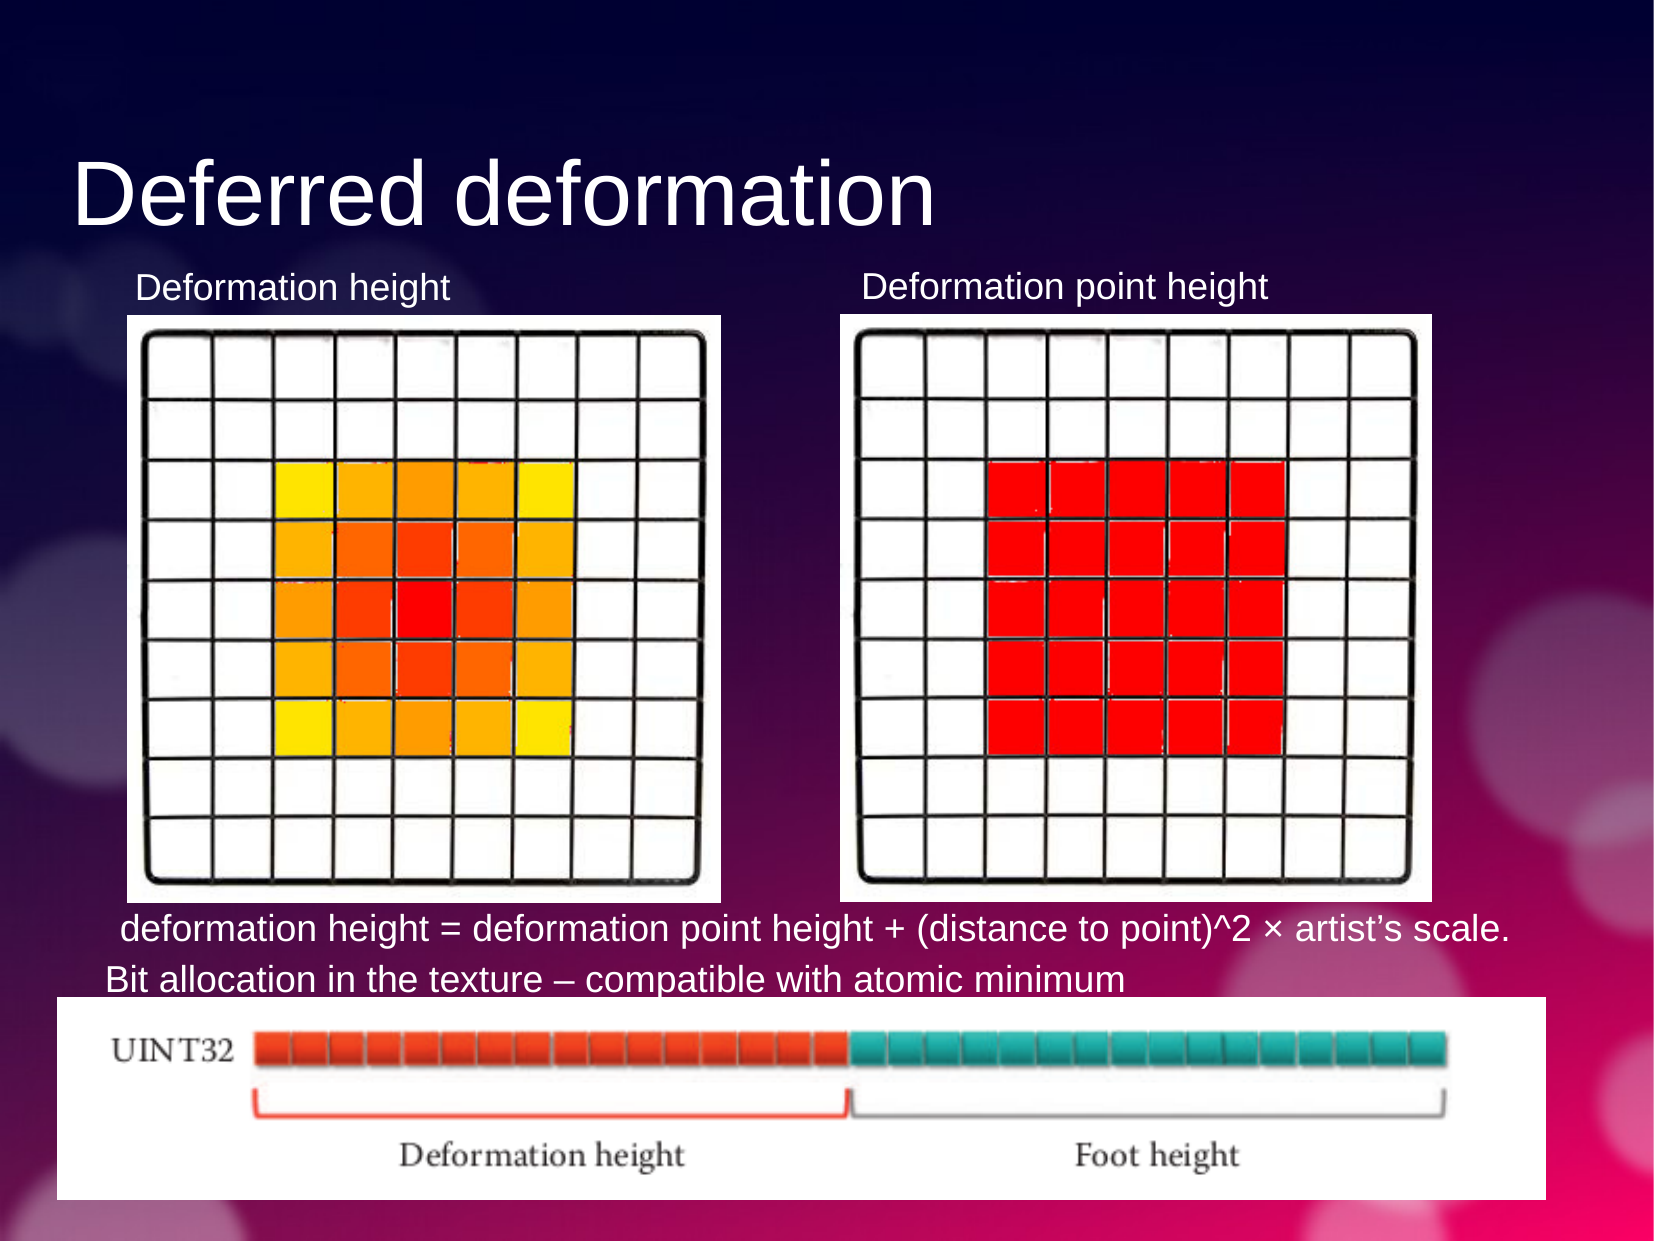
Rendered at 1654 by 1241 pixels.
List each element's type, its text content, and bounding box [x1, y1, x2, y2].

text_box deformation height = deformation point height + (distance to point)^2 × artist’s scale. [105, 900, 1654, 999]
text_box Deformation point height [846, 258, 1432, 316]
text_box Bit allocation in the texture – compatible with atomic minimum [90, 951, 1426, 1051]
picture [0, 0, 1654, 1241]
title Deferred deformation [71, 90, 1561, 298]
text_box Deformation height [120, 258, 691, 316]
